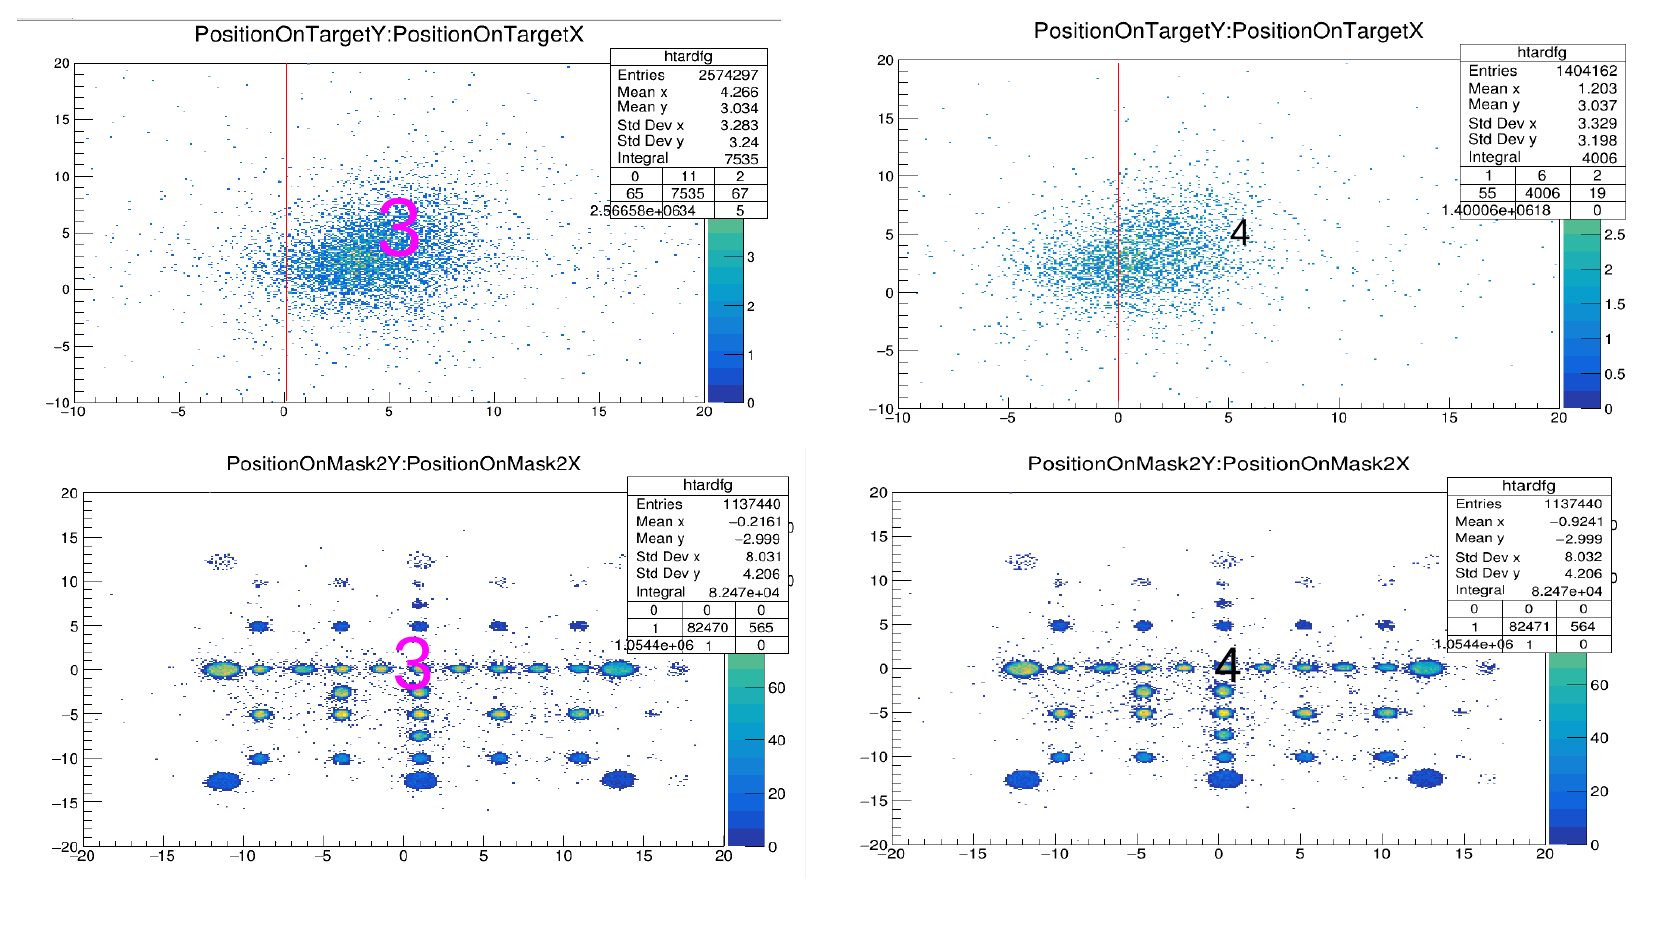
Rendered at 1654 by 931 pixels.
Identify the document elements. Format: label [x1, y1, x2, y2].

picture [17, 18, 781, 437]
picture [836, 451, 1620, 880]
picture [848, 17, 1632, 447]
picture [21, 448, 806, 878]
